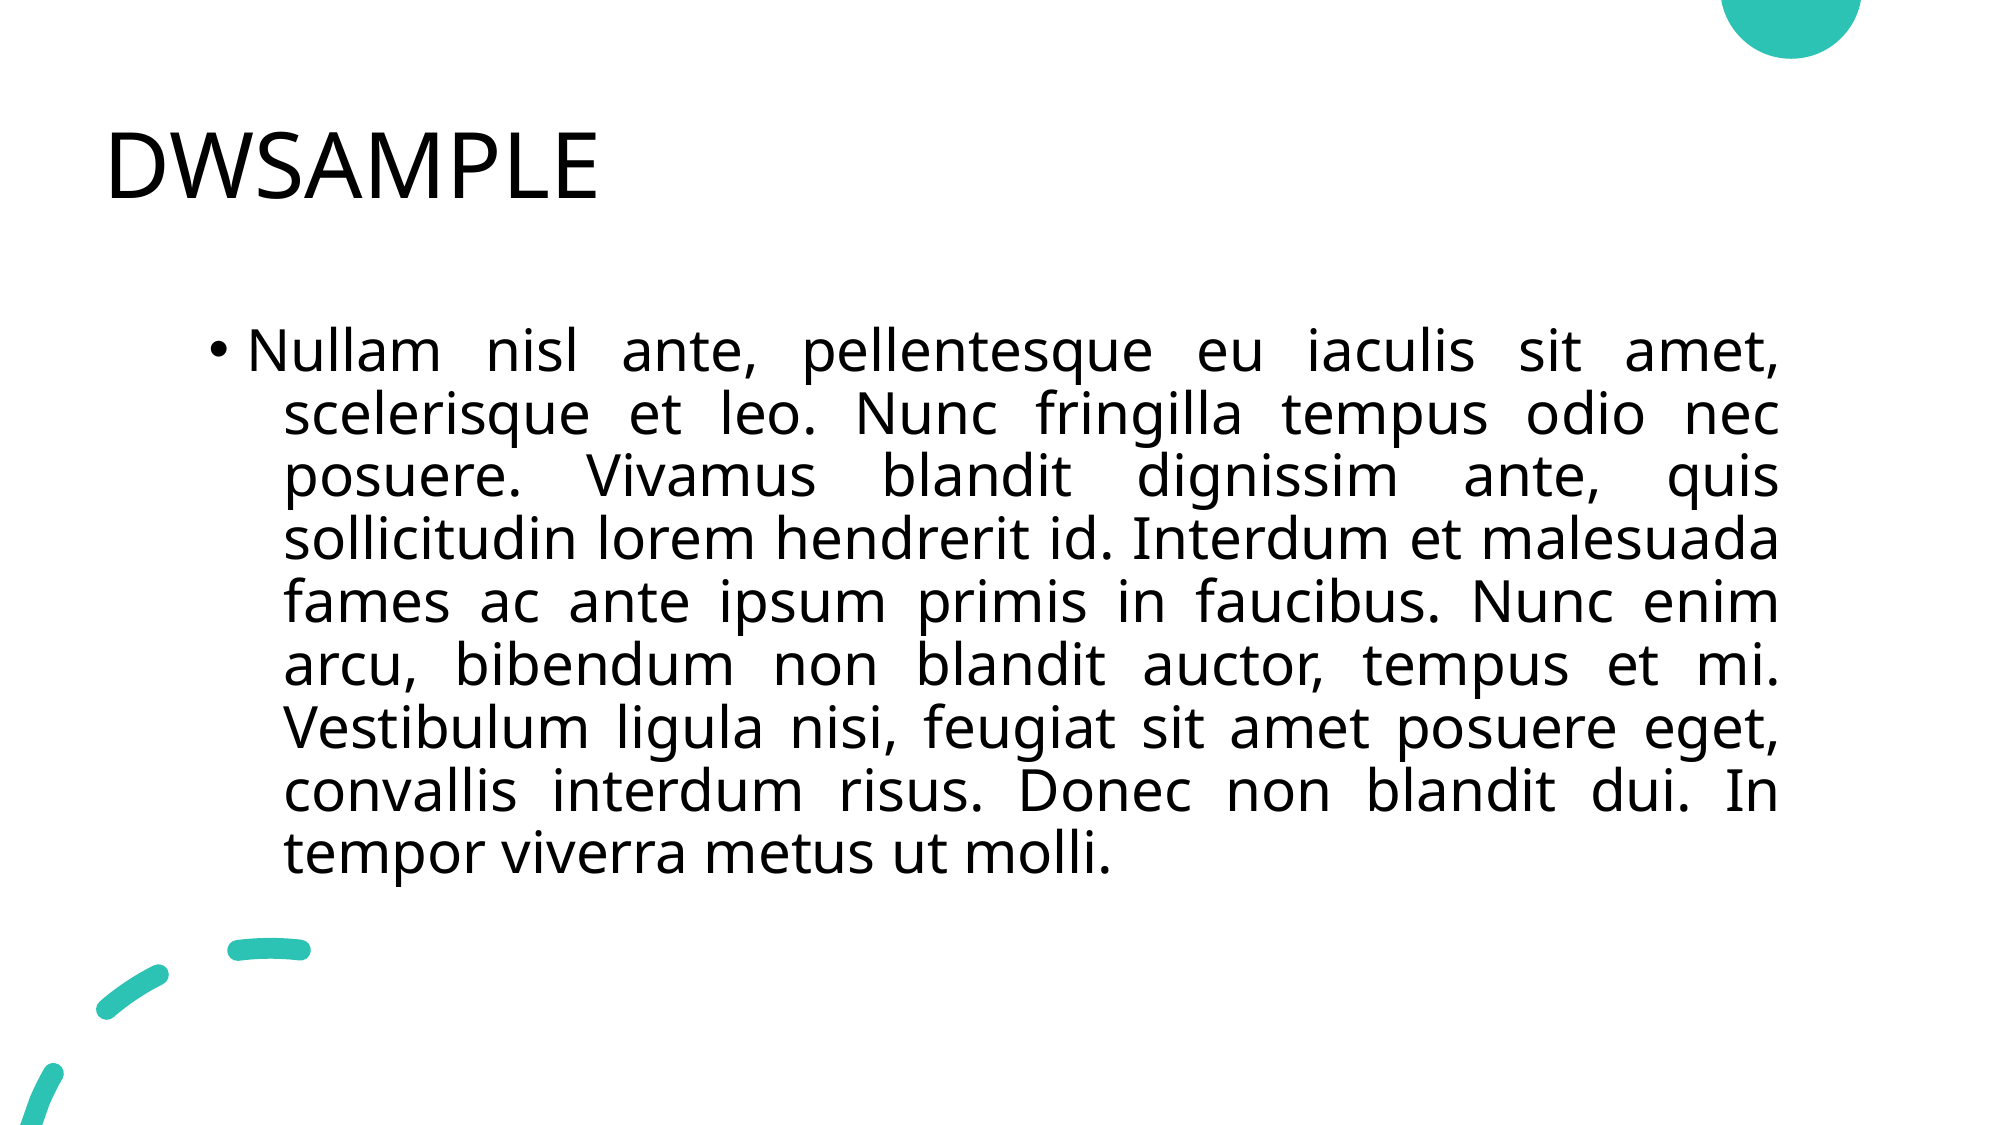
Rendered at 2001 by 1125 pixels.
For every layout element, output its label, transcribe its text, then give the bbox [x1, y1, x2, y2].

list Nullam nisl ante, pellentesque eu iaculis sit amet, scelerisque et leo. Nunc fringilla tempus odio nec posuere. Vivamus blandit dignissim ante, quis sollicitudin lorem hendrerit id. Interdum et malesuada fames ac ante ipsum primis in faucibus. Nunc enim arcu, bibendum non blandit auctor, tempus et mi. Vestibulum ligula nisi, feugiat sit amet posuere eget, convallis interdum risus. Donec non blandit dui. In tempor viverra metus ut molli. [193, 313, 1807, 947]
title DWSAMPLE [88, 59, 1814, 278]
